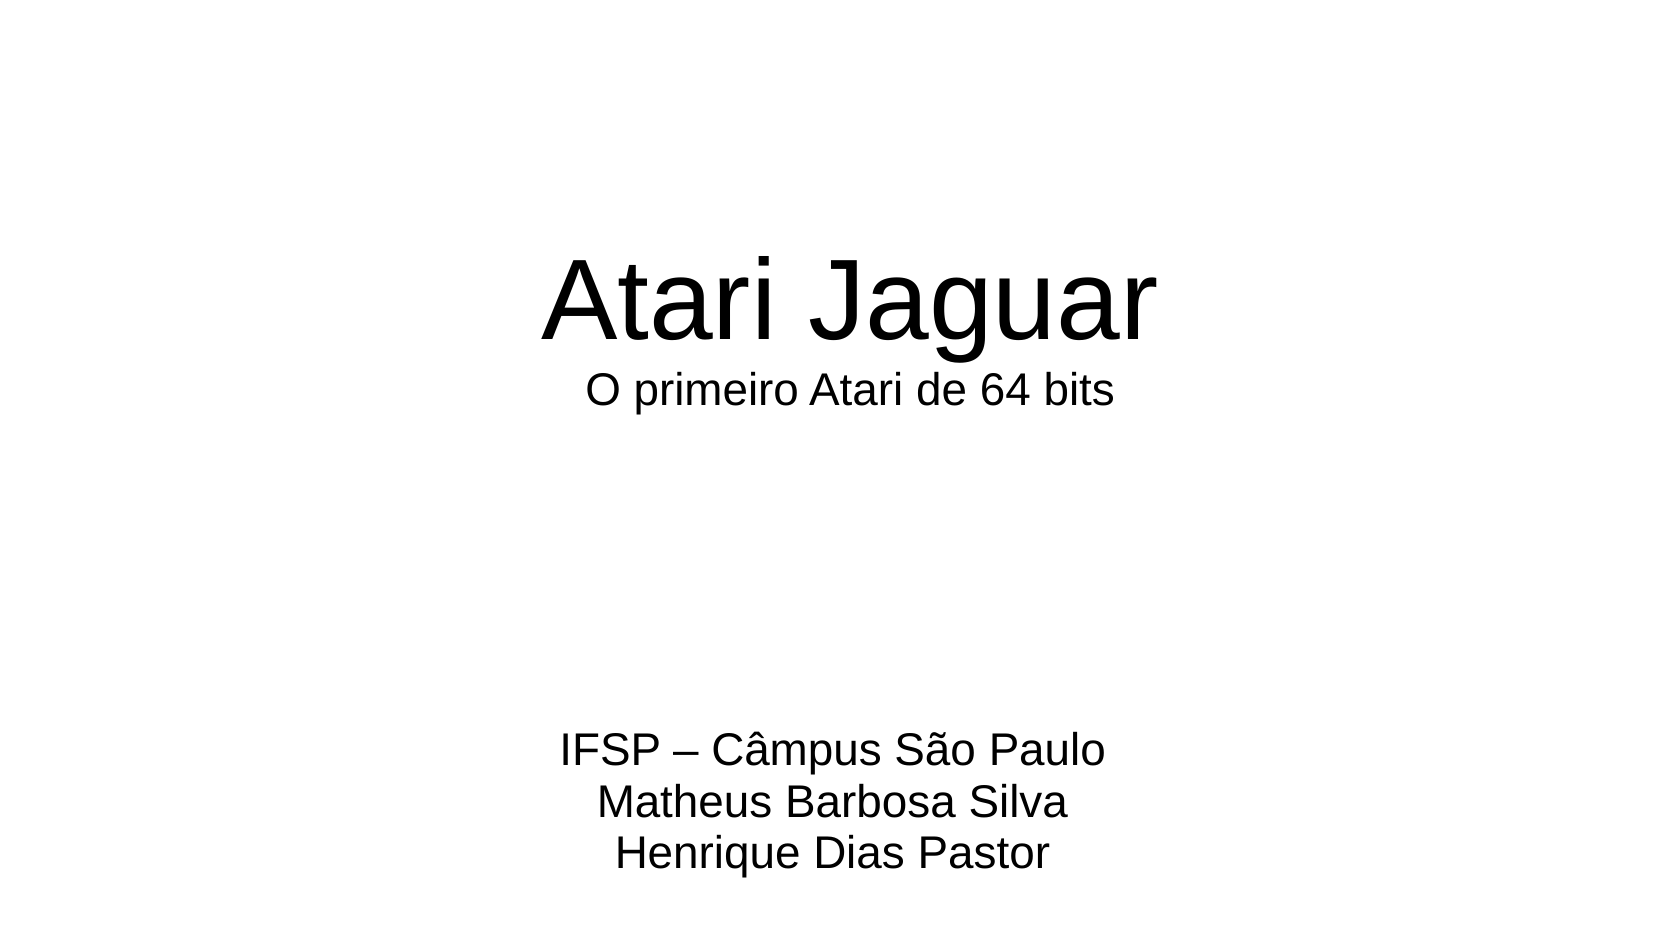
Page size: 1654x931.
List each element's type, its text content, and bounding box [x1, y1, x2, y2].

title Atari Jaguar O primeiro Atari de 64 bits [106, 236, 1595, 416]
subtitle IFSP – Câmpus São Paulo Matheus Barbosa Silva Henrique Dias Pastor [88, 531, 1577, 931]
